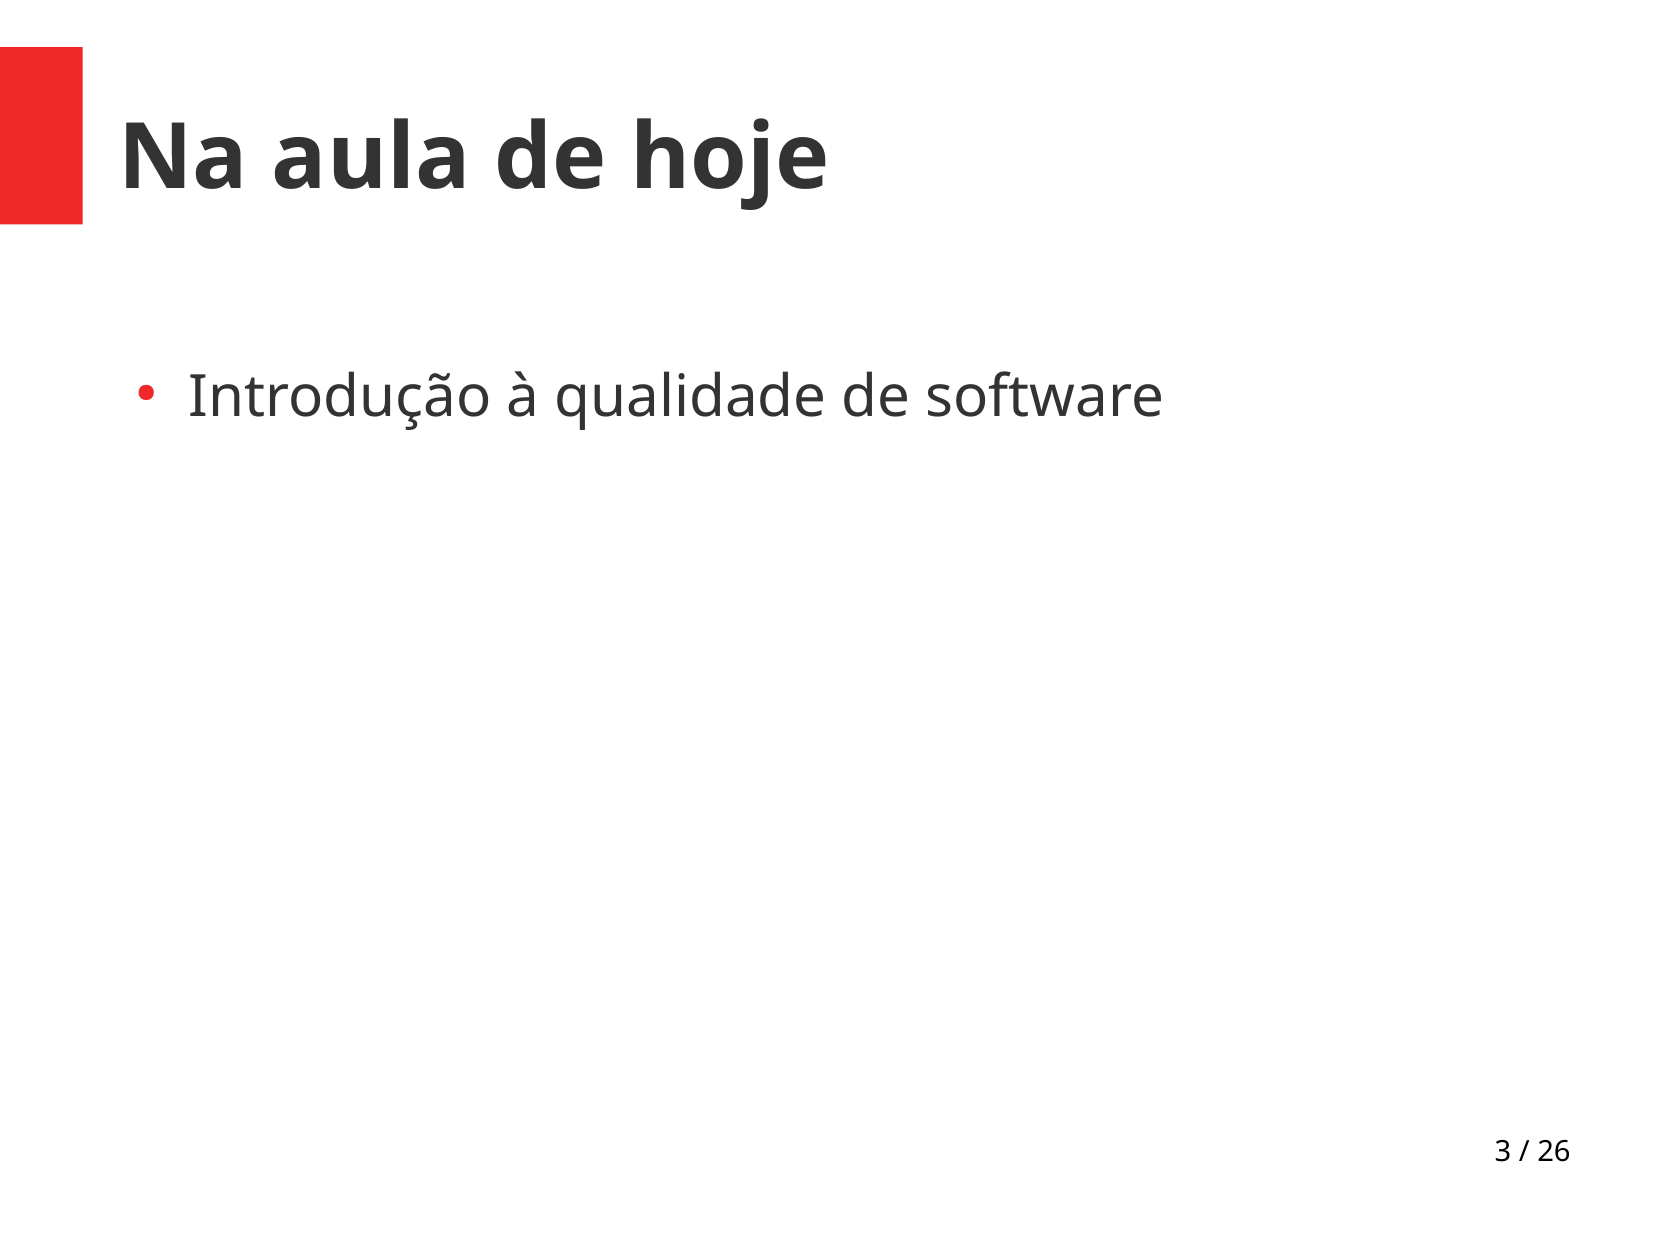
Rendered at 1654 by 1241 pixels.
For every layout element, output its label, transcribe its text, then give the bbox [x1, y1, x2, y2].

title Na aula de hoje [118, 49, 1571, 257]
list Introdução à qualidade de software [118, 354, 1536, 1074]
